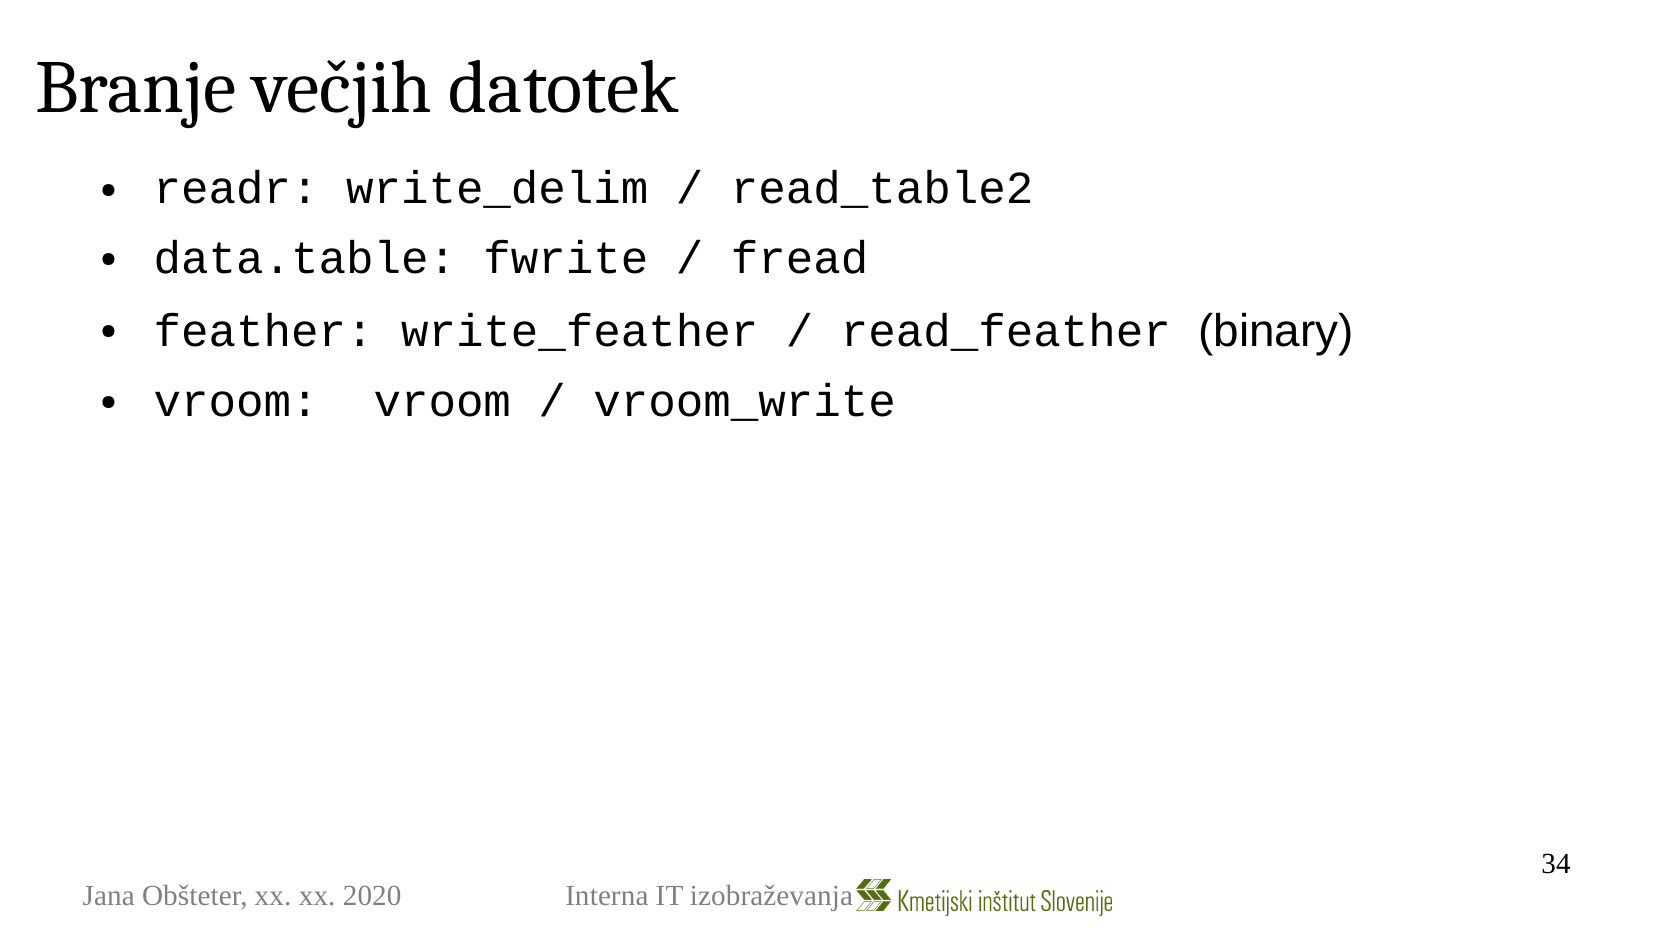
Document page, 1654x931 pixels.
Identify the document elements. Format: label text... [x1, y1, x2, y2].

title Branje večjih datotek [35, 21, 1524, 154]
list readr: write_delim / read_table2 data.table: fwrite / fread feather: write_feather / read_feather (binary) vroom: vroom / vroom_write [82, 165, 1642, 827]
picture [856, 879, 1112, 916]
